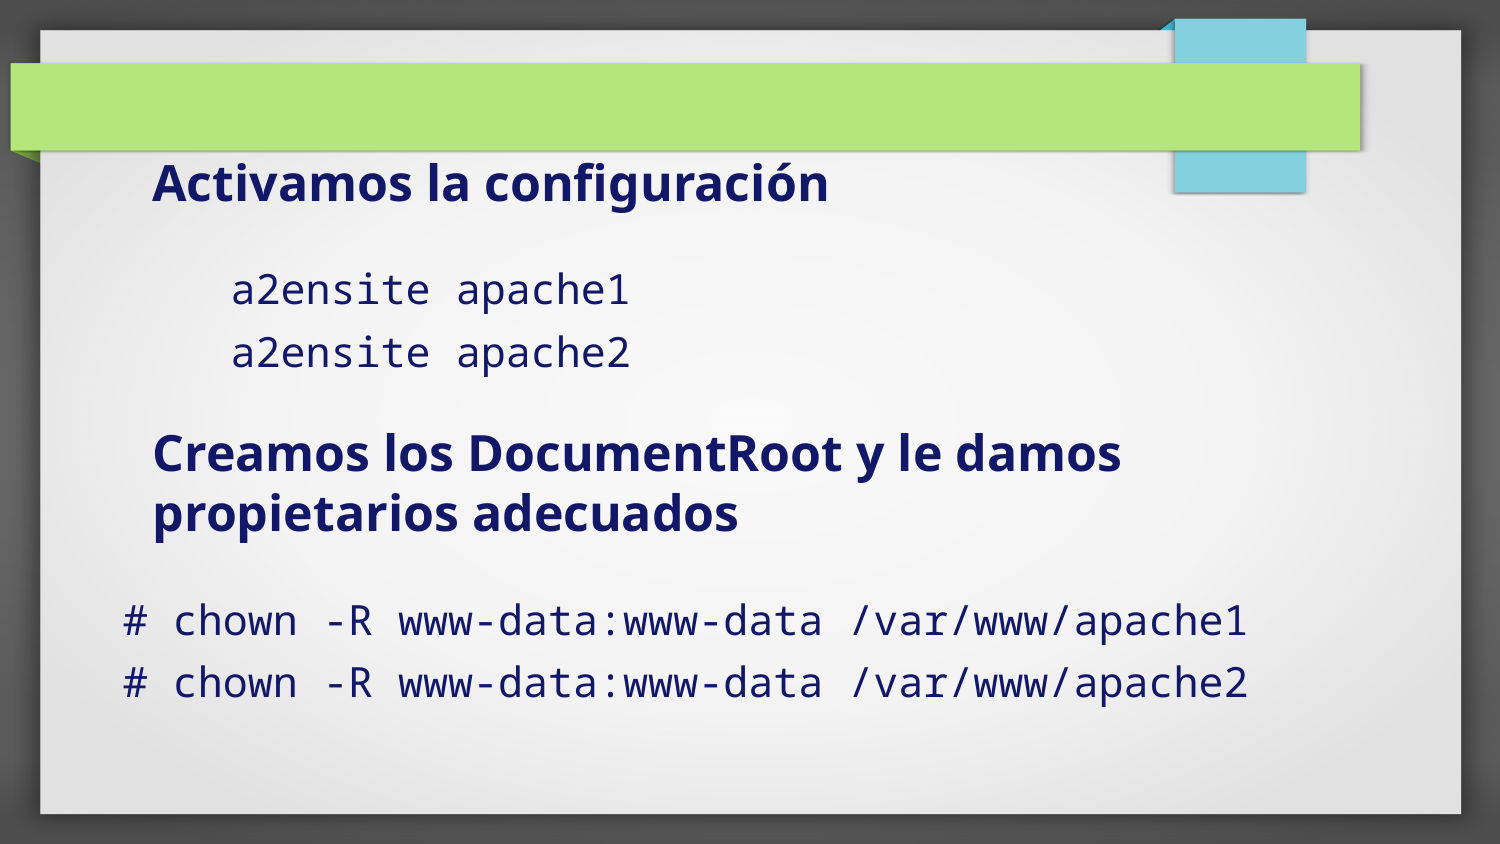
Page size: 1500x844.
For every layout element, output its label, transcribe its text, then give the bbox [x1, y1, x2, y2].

list # chown -R www-data:www-data /var/www/apache1 # chown -R www-data:www-data /var/www/apache2 [108, 578, 1341, 827]
picture [0, 0, 1500, 844]
title Activamos la configuración [137, 146, 1276, 227]
title Creamos los DocumentRoot y le damos propietarios adecuados [137, 477, 1276, 557]
list a2ensite apache1 a2ensite apache2 [190, 248, 1424, 497]
